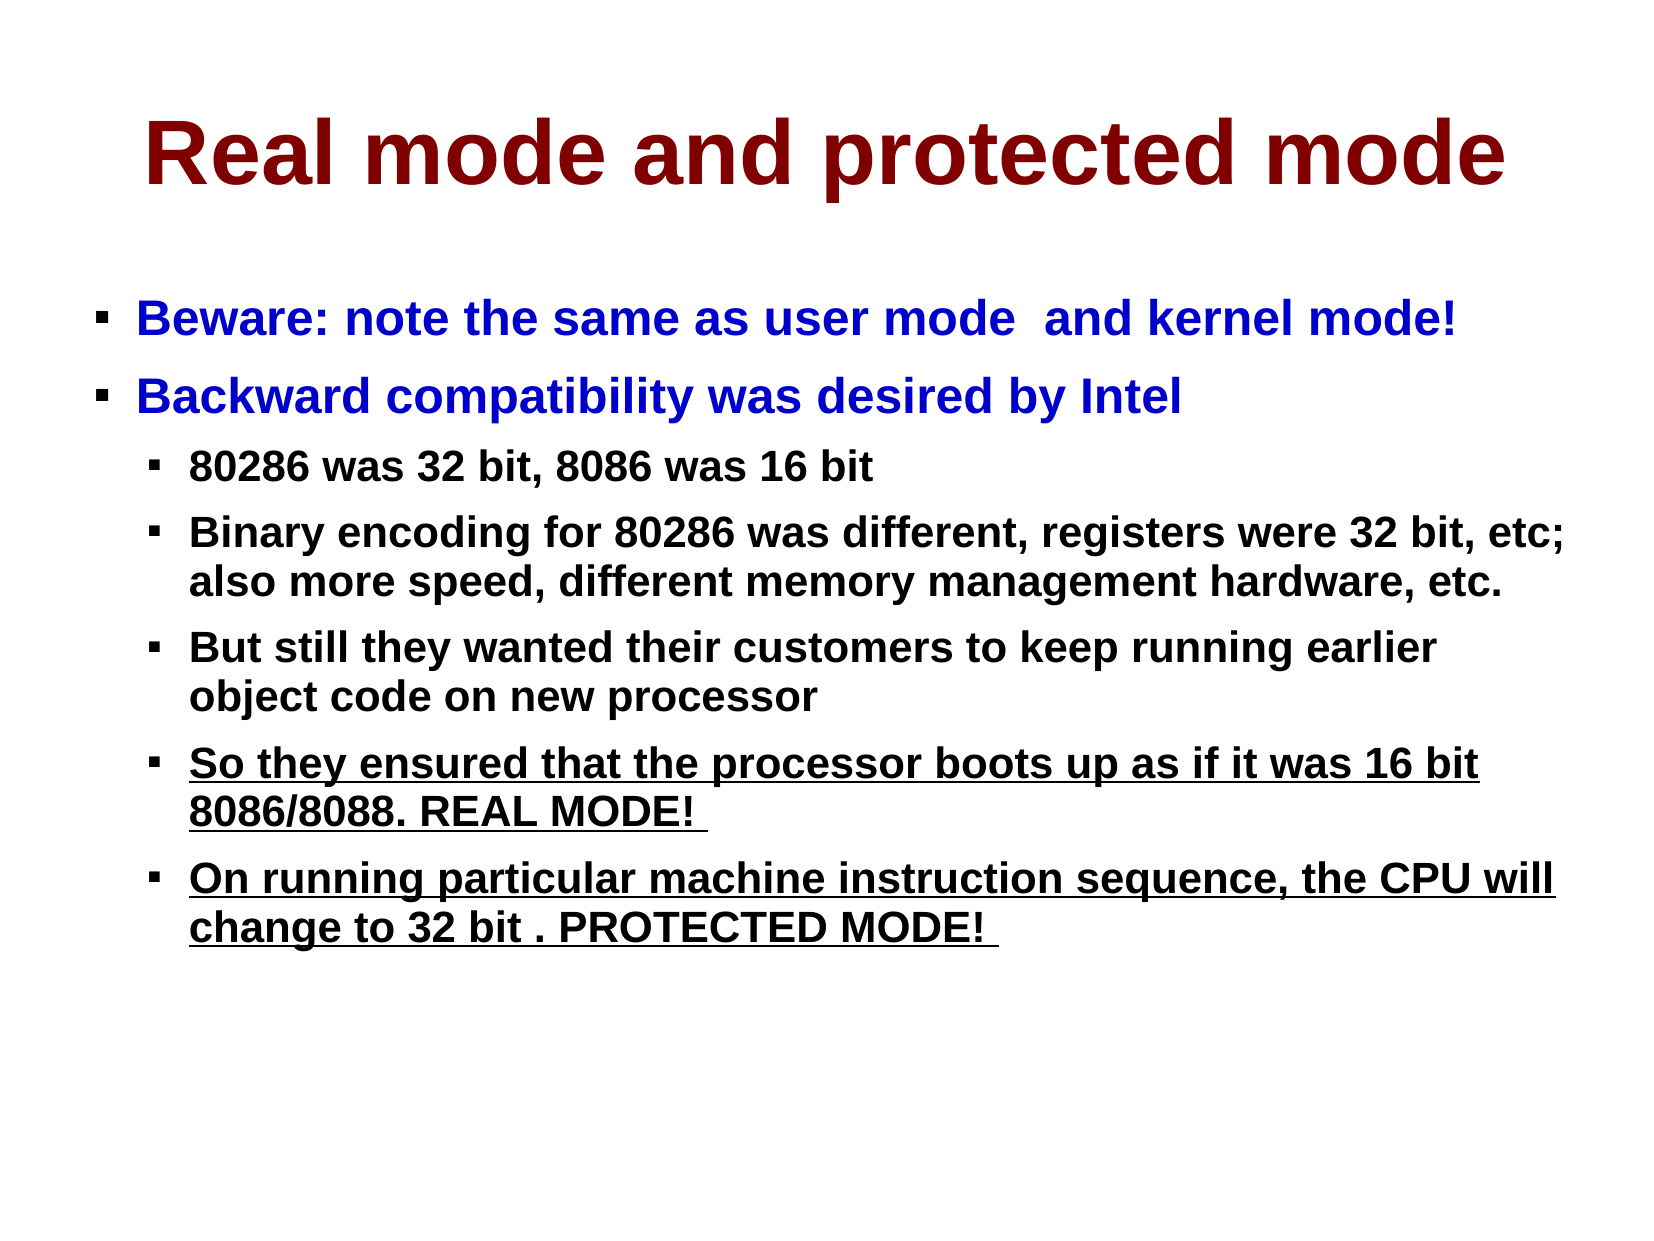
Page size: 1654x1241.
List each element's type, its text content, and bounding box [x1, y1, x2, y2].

list Beware: note the same as user mode and kernel mode! Backward compatibility was desired by Intel 80286 was 32 bit, 8086 was 16 bit Binary encoding for 80286 was different, registers were 32 bit, etc; also more speed, different memory management hardware, etc. But still they wanted their customers to keep running earlier object code on new processor So they ensured that the processor boots up as if it was 16 bit 8086/8088. REAL MODE! On running particular machine instruction sequence, the CPU will change to 32 bit . PROTECTED MODE! [82, 290, 1571, 1010]
title Real mode and protected mode [82, 49, 1571, 257]
